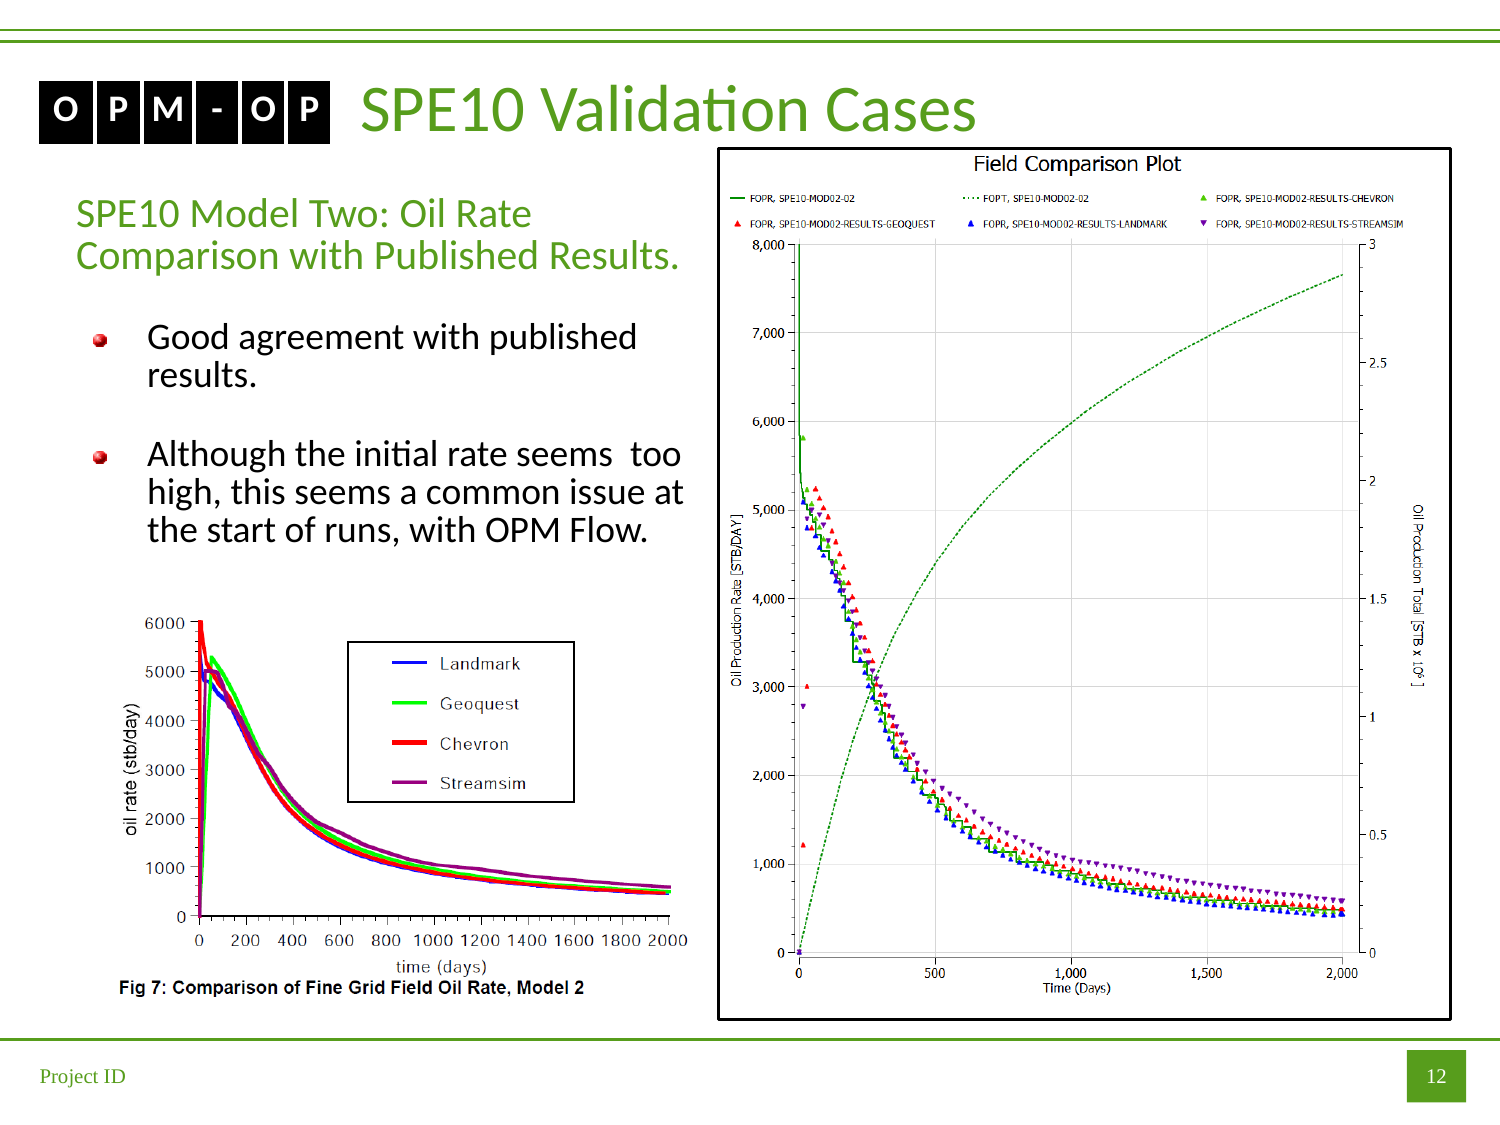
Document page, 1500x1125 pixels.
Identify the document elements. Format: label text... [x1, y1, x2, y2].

picture [99, 599, 701, 1006]
list SPE10 Model Two: Oil Rate Comparison with Published Results. Good agreement with published results. Although the initial rate seems too high, this seems a common issue at the start of runs, with OPM Flow. [76, 196, 691, 1021]
title SPE10 Validation Cases [360, 69, 1425, 161]
picture [720, 149, 1449, 1018]
